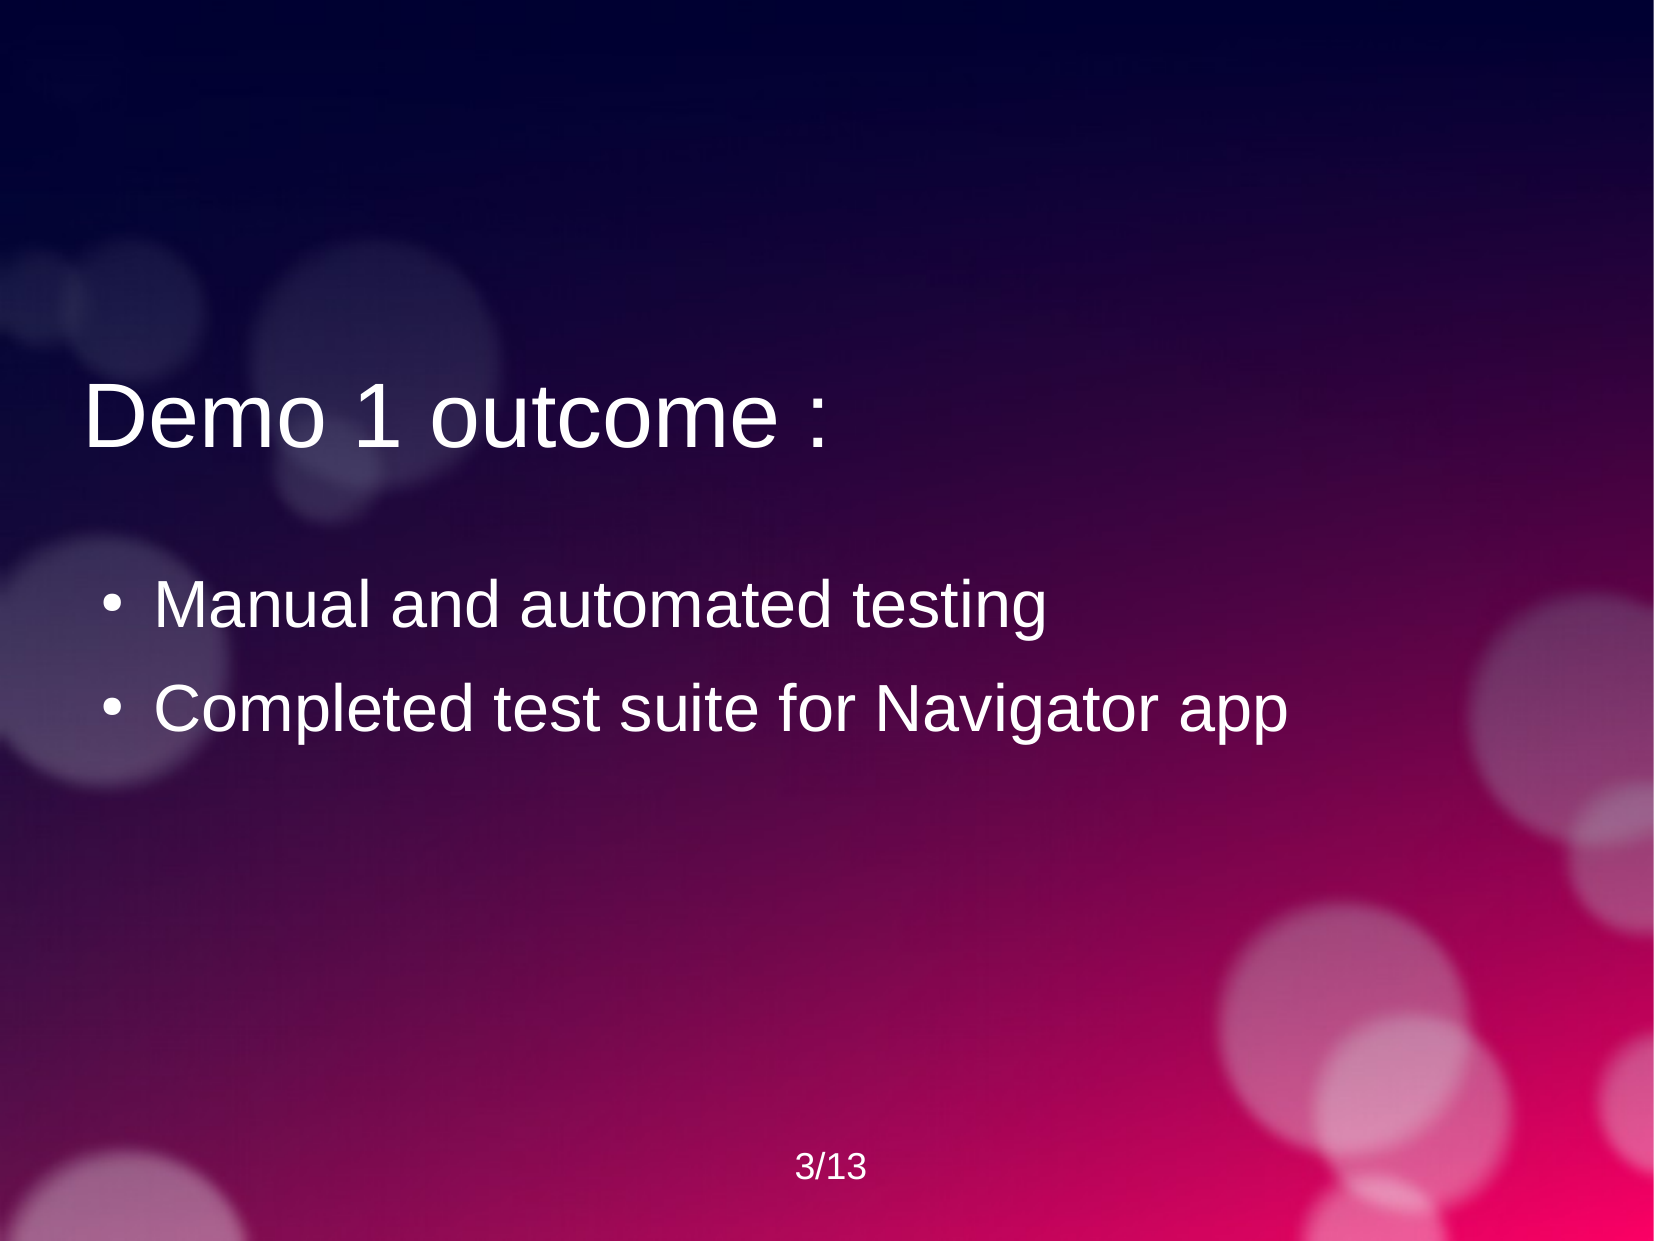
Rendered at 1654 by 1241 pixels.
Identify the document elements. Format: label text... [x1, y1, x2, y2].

title Demo 1 outcome : [82, 312, 1571, 520]
list Manual and automated testing Completed test suite for Navigator app [82, 566, 1571, 1010]
text_box <number>/13 [516, 1137, 1146, 1208]
picture [0, 0, 1654, 1241]
